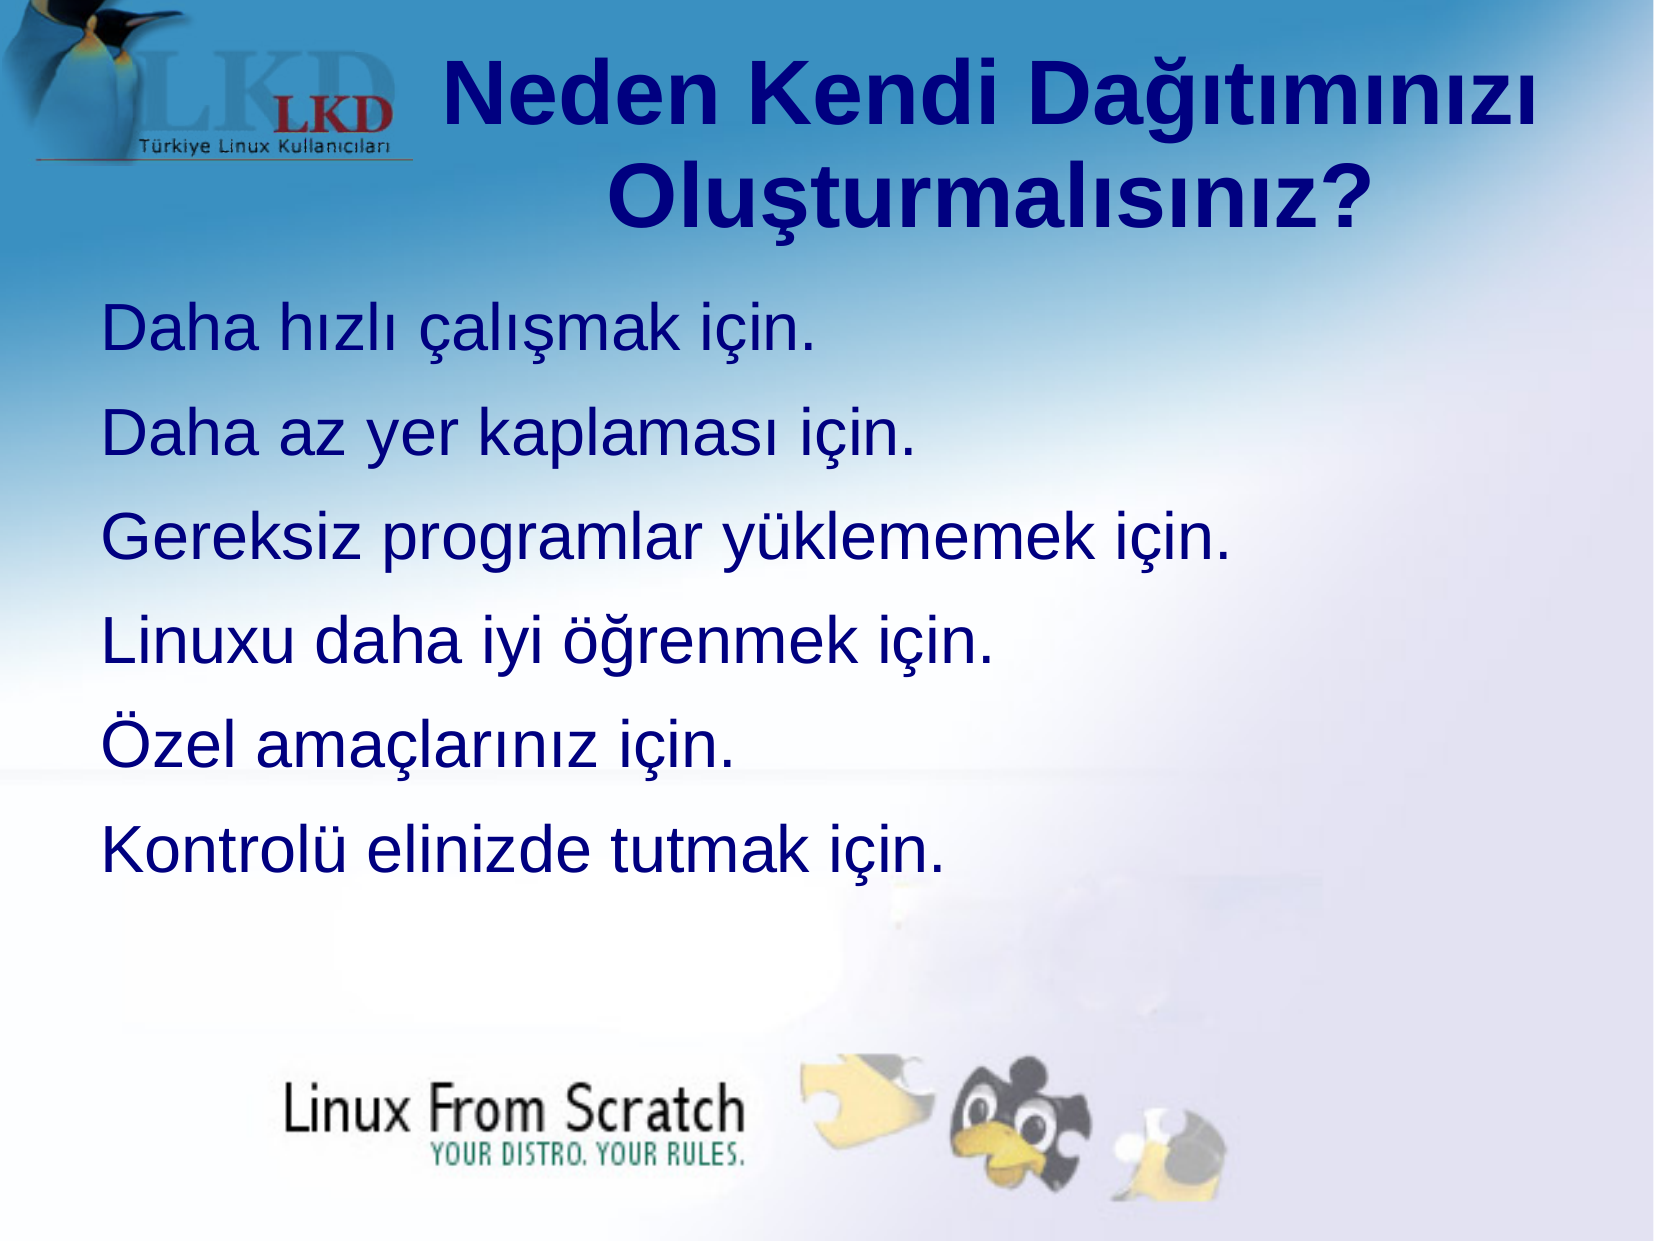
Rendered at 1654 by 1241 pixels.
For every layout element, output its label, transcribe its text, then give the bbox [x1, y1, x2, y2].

title Neden Kendi Dağıtımınızı Oluşturmalısınız? [412, 25, 1571, 263]
picture [0, 0, 1654, 1241]
list Daha hızlı çalışmak için. Daha az yer kaplaması için. Gereksiz programlar yüklememek için. Linuxu daha iyi öğrenmek için. Özel amaçlarınız için. Kontrolü elinizde tutmak için. [82, 290, 1571, 1094]
